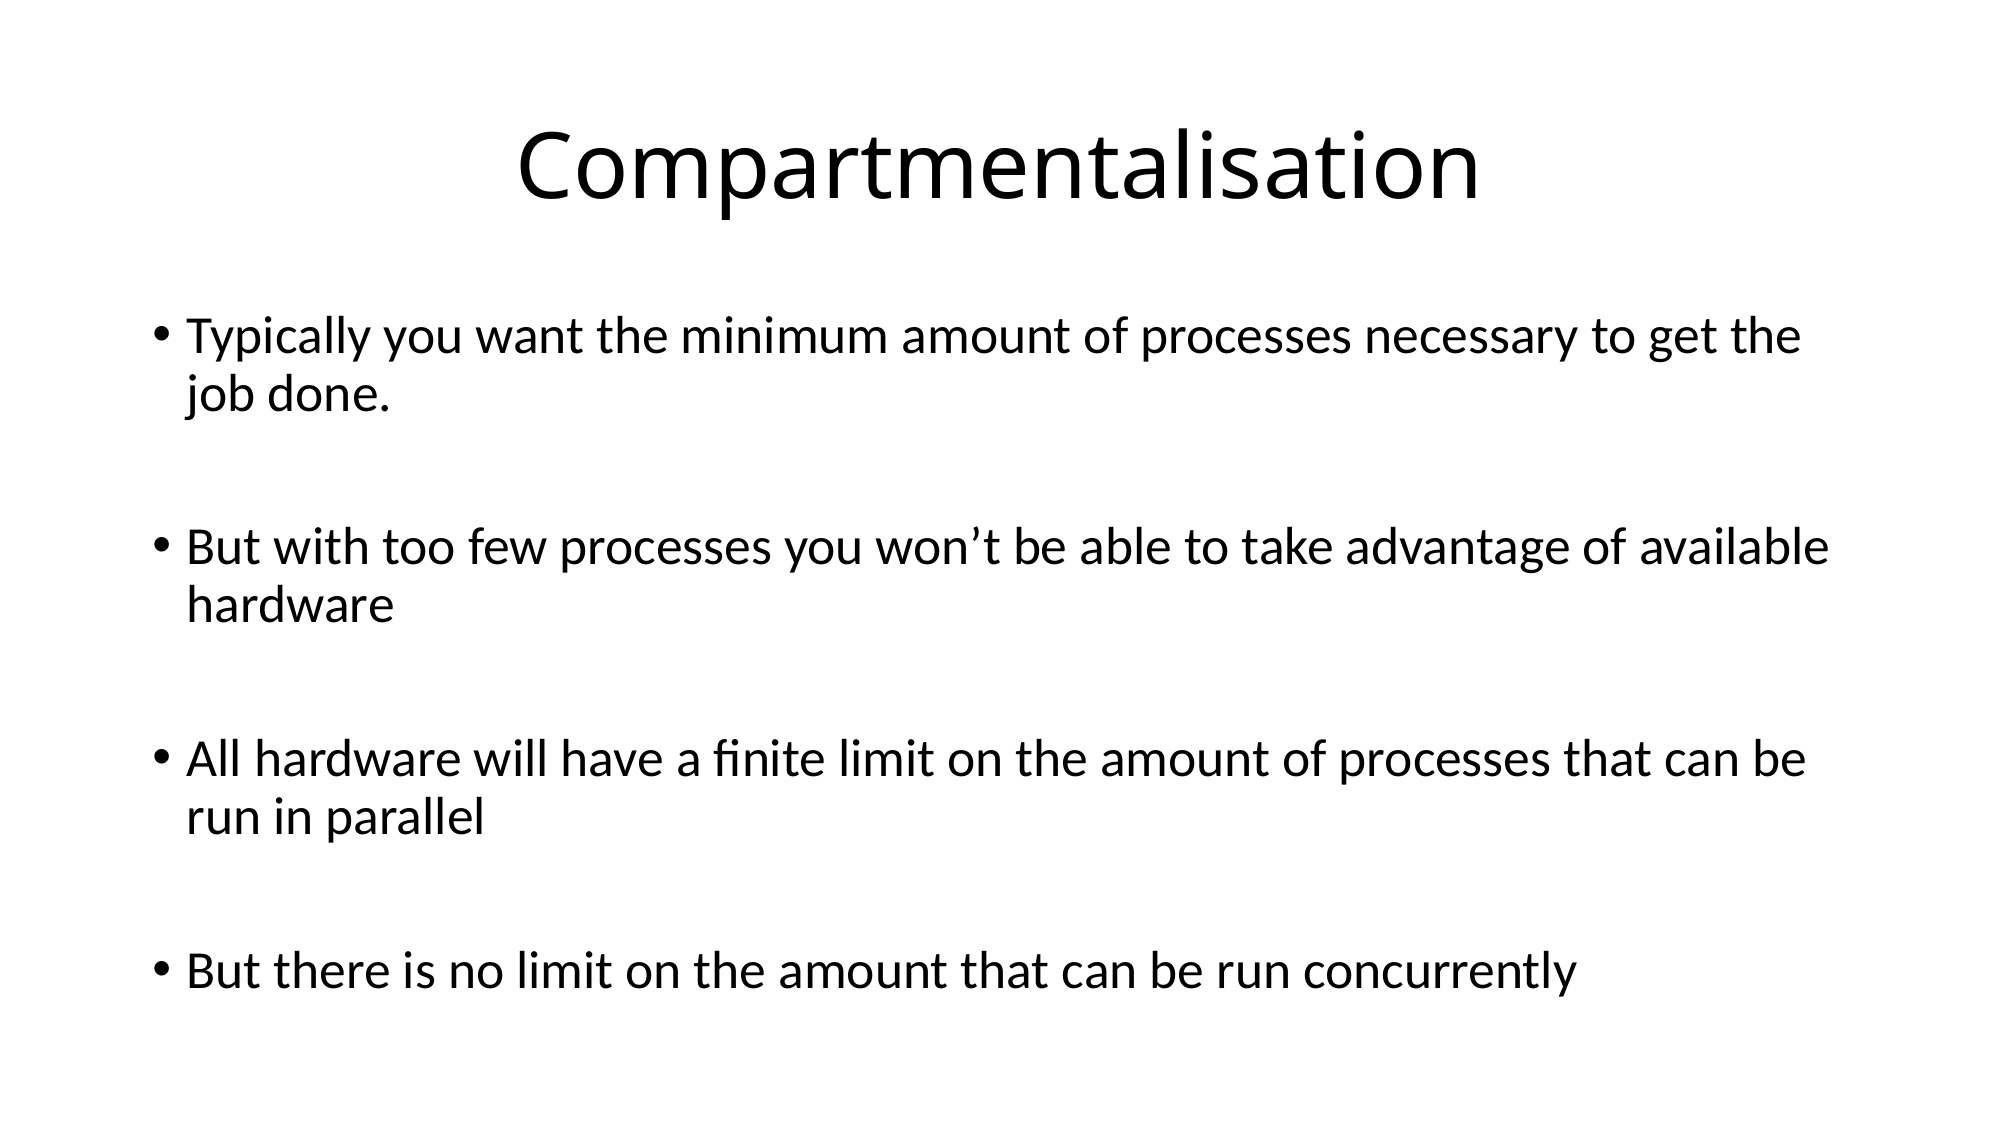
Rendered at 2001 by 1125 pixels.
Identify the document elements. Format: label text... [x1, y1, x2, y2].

title Compartmentalisation [137, 59, 1863, 278]
list Typically you want the minimum amount of processes necessary to get the job done. But with too few processes you won’t be able to take advantage of available hardware All hardware will have a finite limit on the amount of processes that can be run in parallel But there is no limit on the amount that can be run concurrently [137, 299, 1863, 1014]
